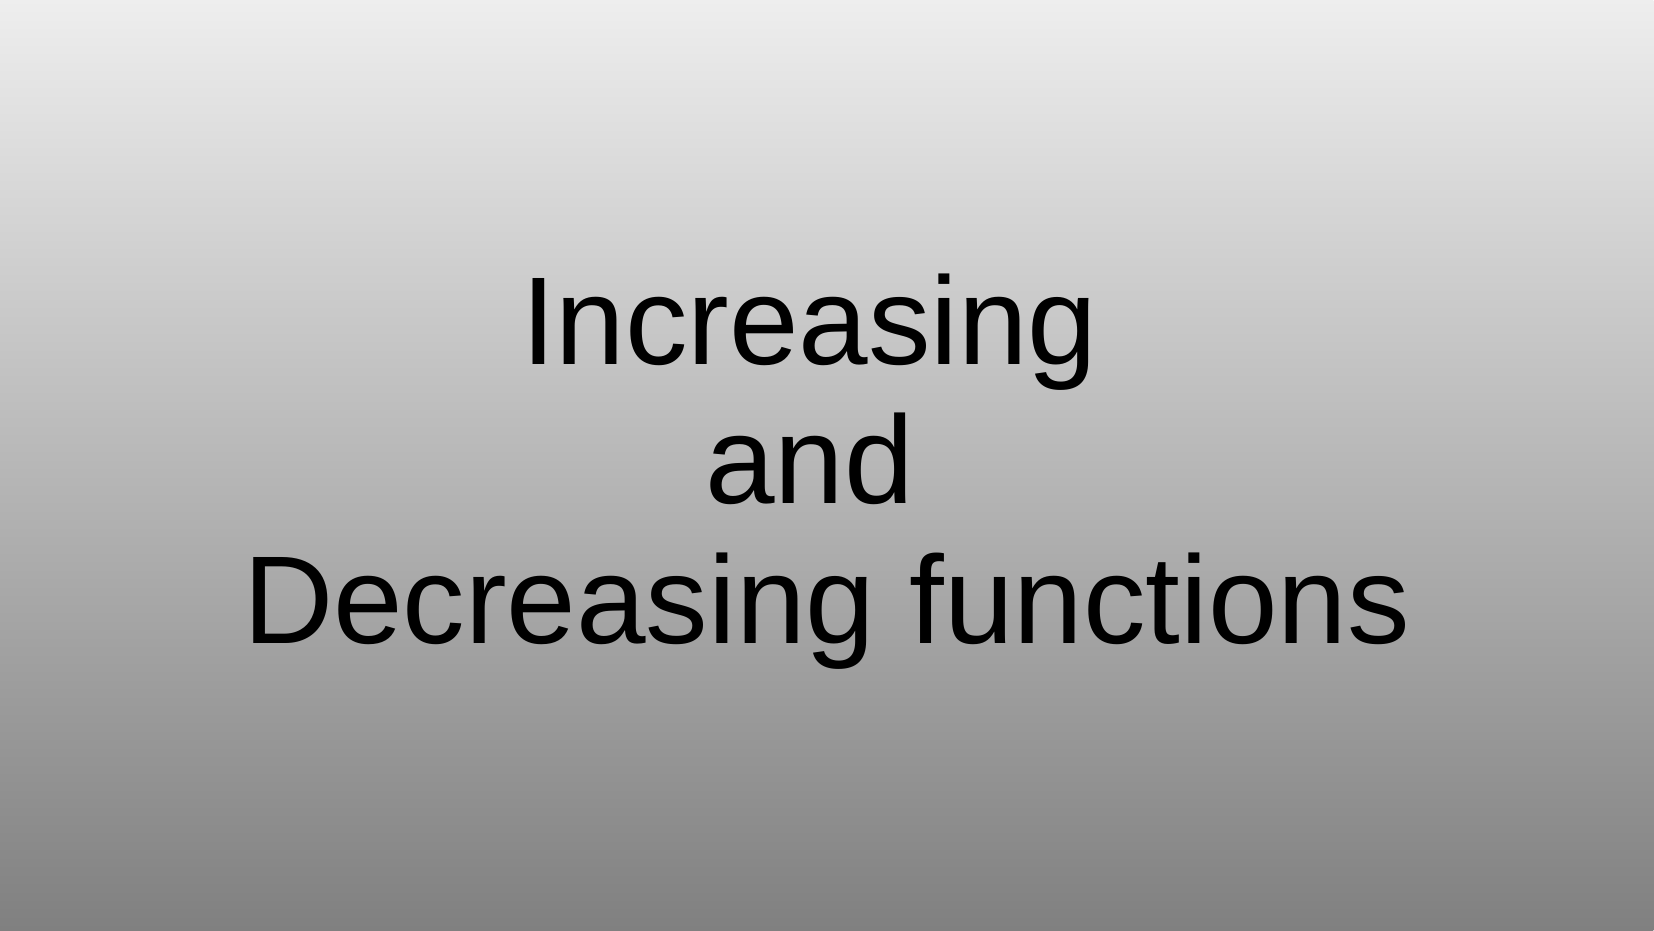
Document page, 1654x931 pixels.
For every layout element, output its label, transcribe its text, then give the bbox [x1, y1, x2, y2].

title Increasing and Decreasing functions [82, 47, 1571, 875]
